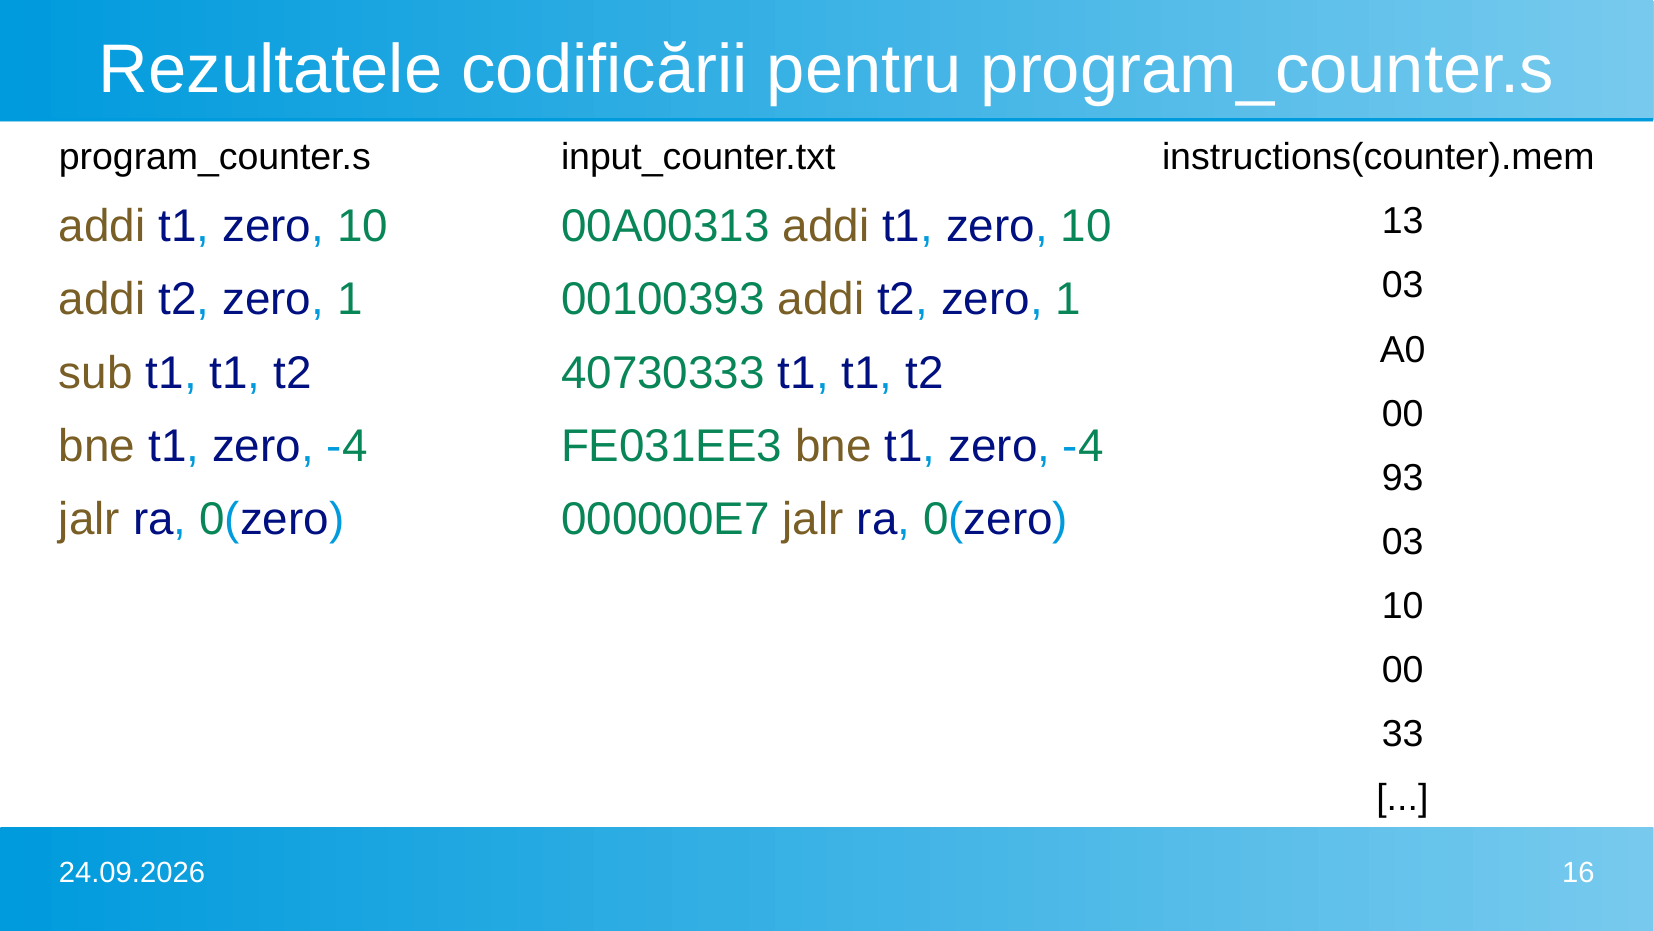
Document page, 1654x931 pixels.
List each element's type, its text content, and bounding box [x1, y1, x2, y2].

list program_counter.s addi t1, zero, 10 addi t2, zero, 1 sub t1, t1, t2 bne t1, zero, -4 jalr ra, 0(zero) [59, 135, 532, 727]
list instructions(counter).mem 13 03 A0 00 93 03 10 00 33 [...] [1151, 135, 1654, 727]
list input_counter.txt 00A00313 addi t1, zero, 10 00100393 addi t2, zero, 1 40730333 t1, t1, t2 FE031EE3 bne t1, zero, -4 000000E7 jalr ra, 0(zero) [561, 135, 1151, 727]
title Rezultatele codificării pentru program_counter.s [59, 29, 1595, 108]
